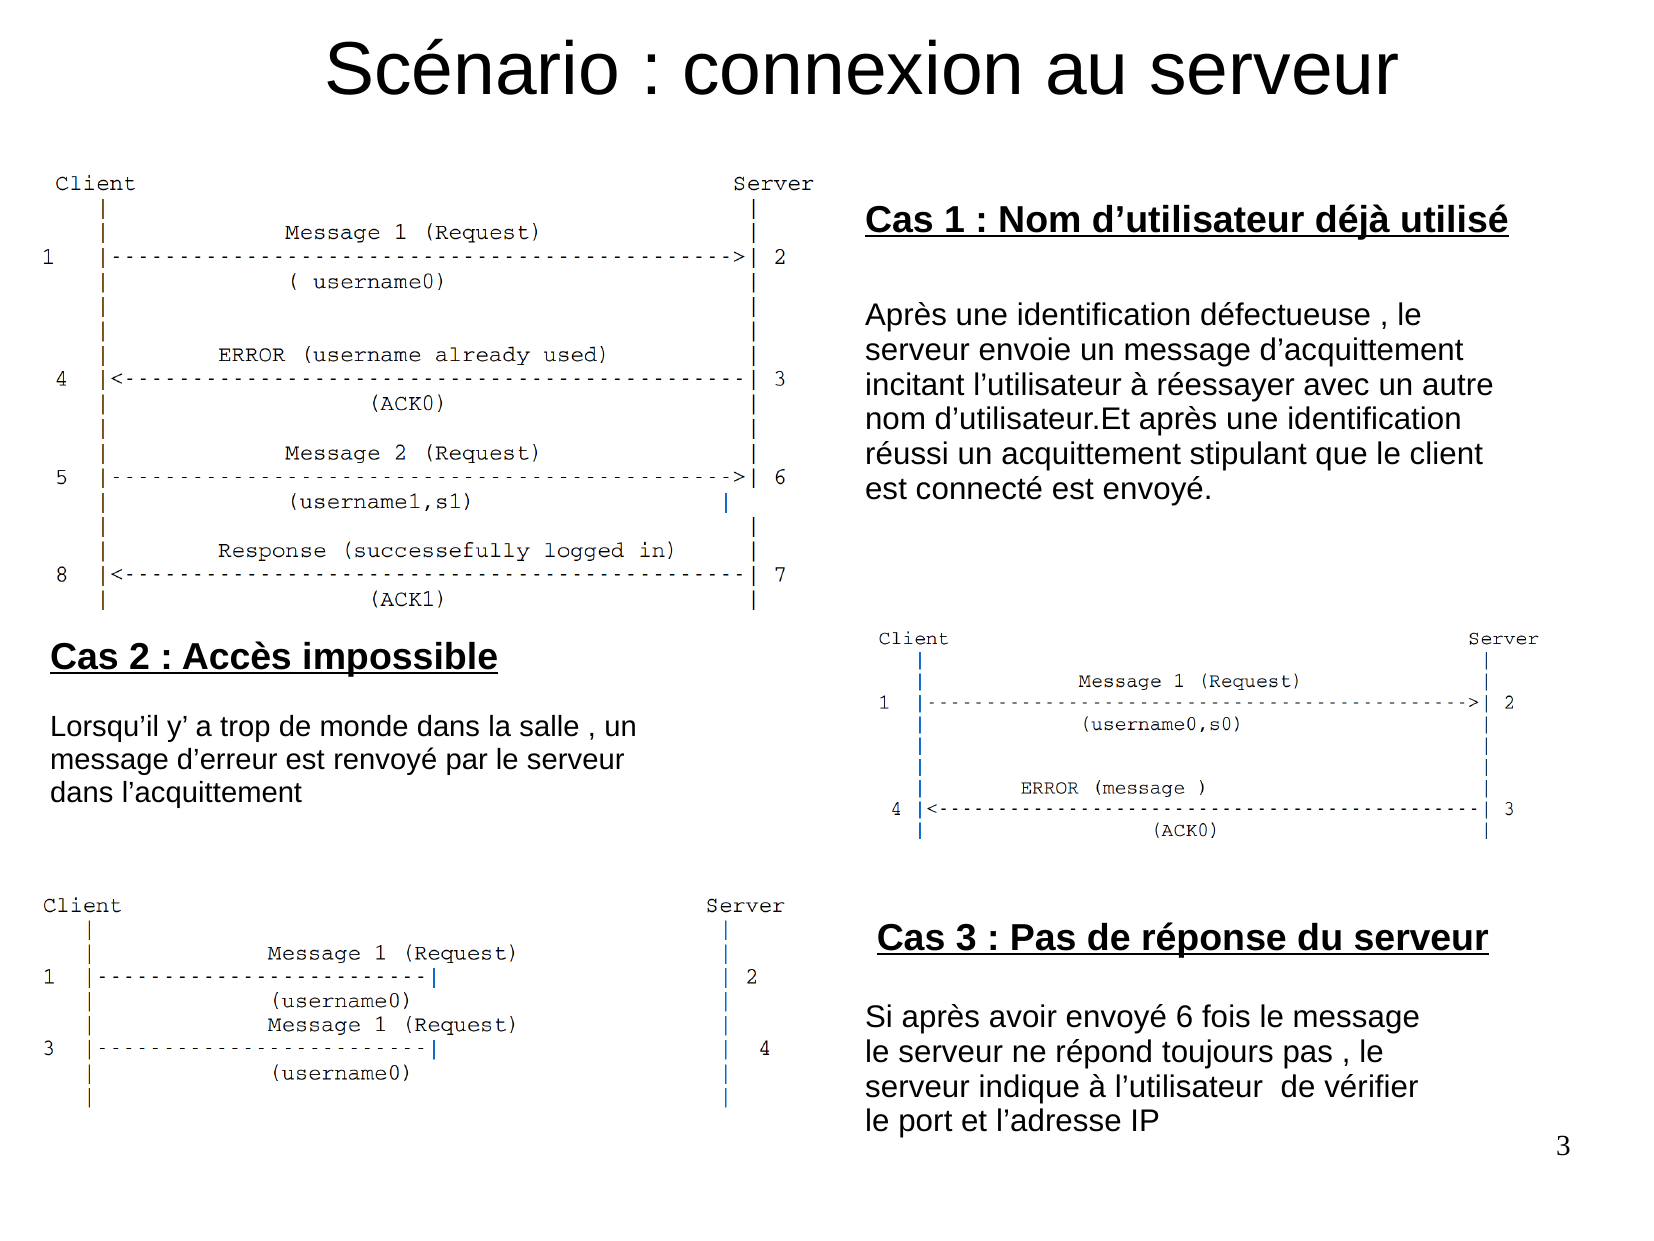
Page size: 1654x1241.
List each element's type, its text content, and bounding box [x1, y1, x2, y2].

picture [11, 874, 804, 1124]
text_box Cas 2 : Accès impossible [35, 628, 745, 686]
picture [874, 624, 1548, 839]
text_box Cas 1 : Nom d’utilisateur déjà utilisé [850, 191, 1654, 249]
picture [23, 165, 851, 614]
title Scénario : connexion au serveur [118, 0, 1607, 172]
text_box Lorsqu’il y’ a trop de monde dans la salle , un message d’erreur est renvoyé par le serveur dans l’acquittement [35, 703, 697, 816]
text_box Après une identification défectueuse , le serveur envoie un message d’acquittement incitant l’utilisateur à réessayer avec un autre nom d’utilisateur.Et après une identification réussi un acquittement stipulant que le client est connecté est envoyé. [850, 290, 1536, 514]
text_box Si après avoir envoyé 6 fois le message le serveur ne répond toujours pas , le serveur indique à l’utilisateur de vérifier le port et l’adresse IP [850, 992, 1453, 1146]
text_box Cas 3 : Pas de réponse du serveur [862, 909, 1595, 1009]
